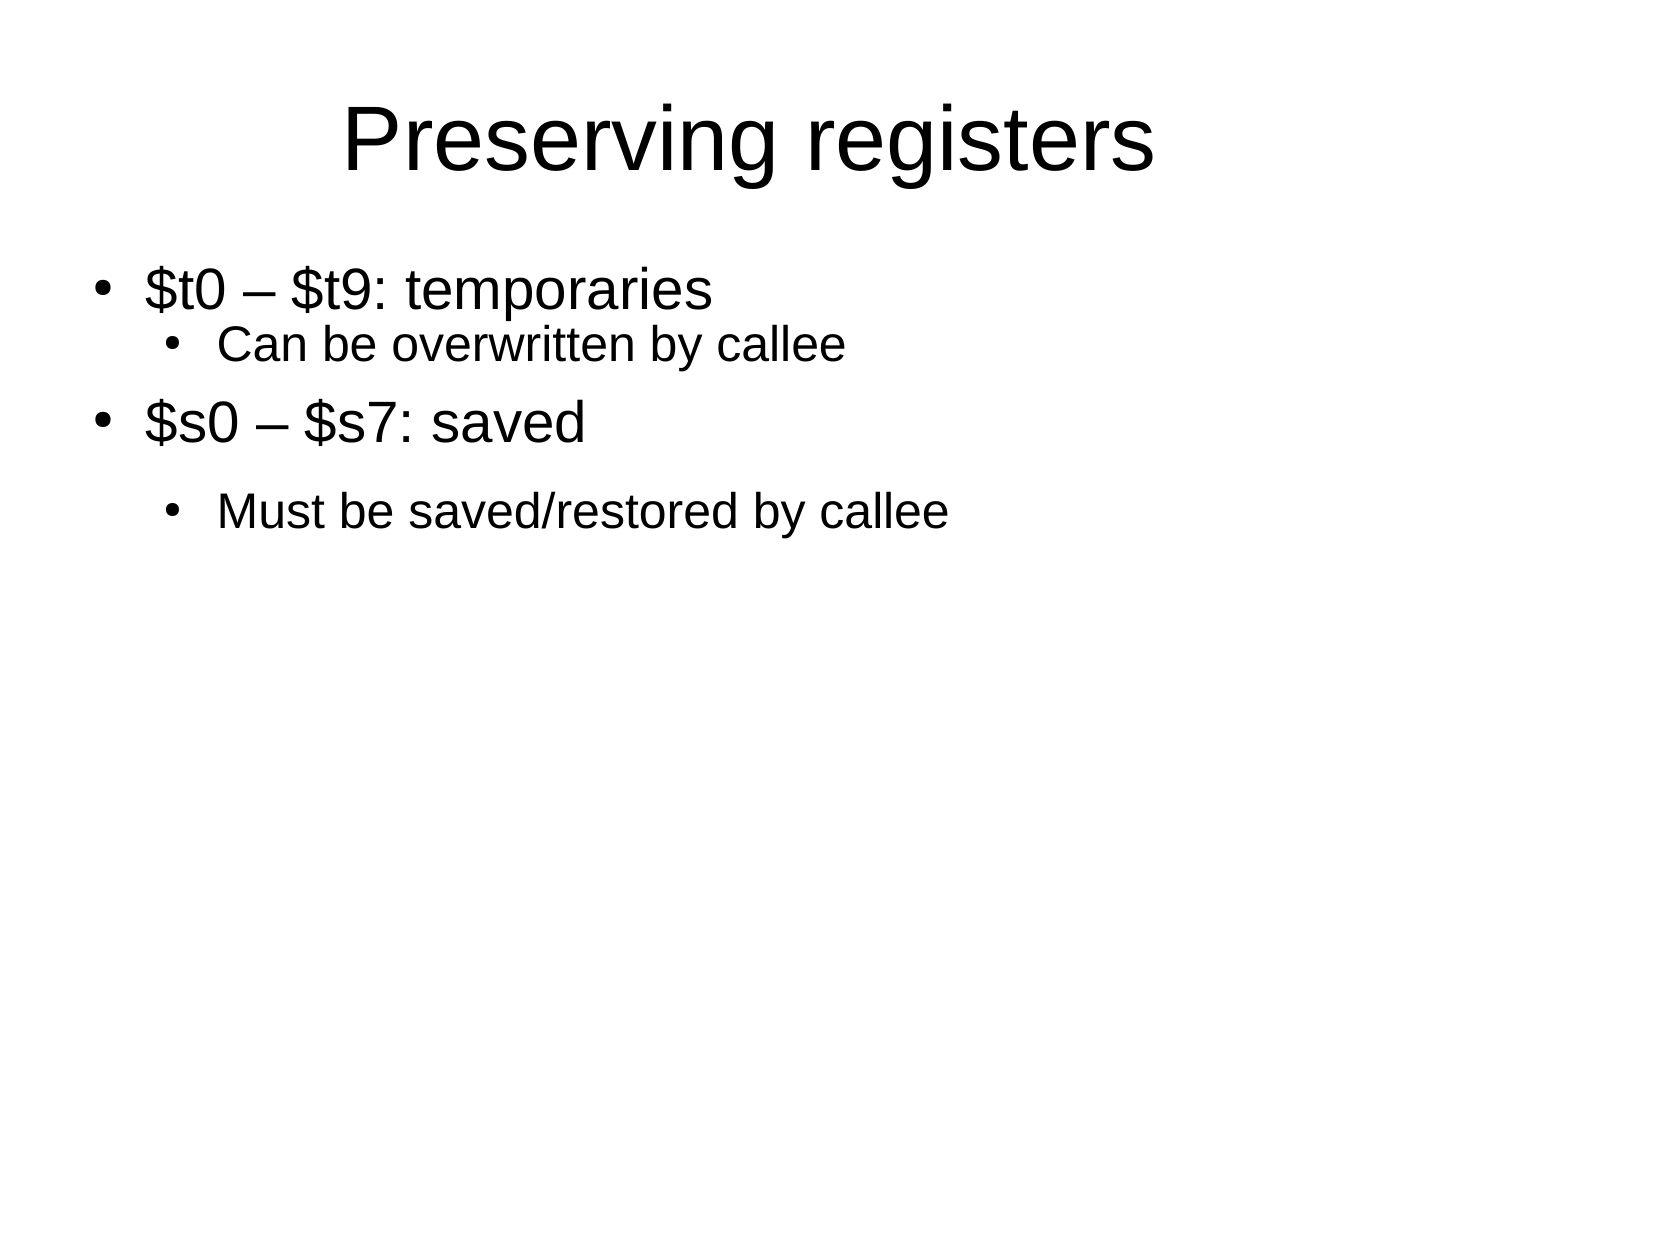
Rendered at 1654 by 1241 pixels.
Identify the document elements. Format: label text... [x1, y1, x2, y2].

list $t0 – $t9: temporaries Can be overwritten by callee $s0 – $s7: saved Must be saved/restored by callee [75, 263, 1425, 916]
title Preserving registers [75, 44, 1425, 233]
